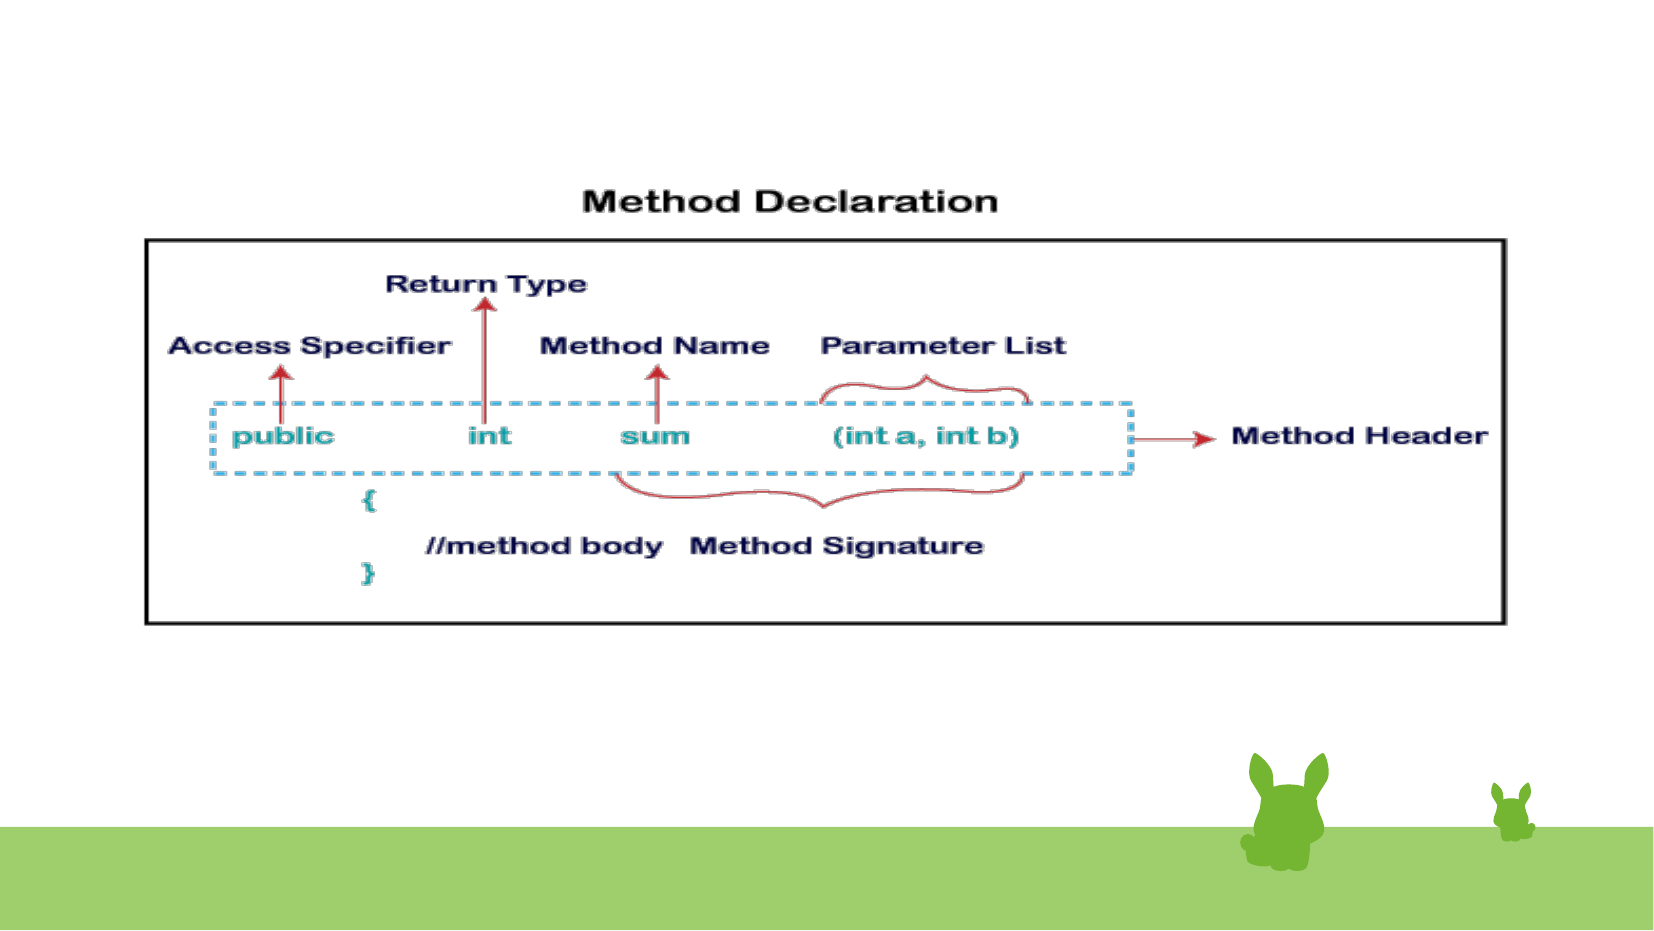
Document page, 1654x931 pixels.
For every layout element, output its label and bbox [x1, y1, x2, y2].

picture [88, 177, 1565, 640]
